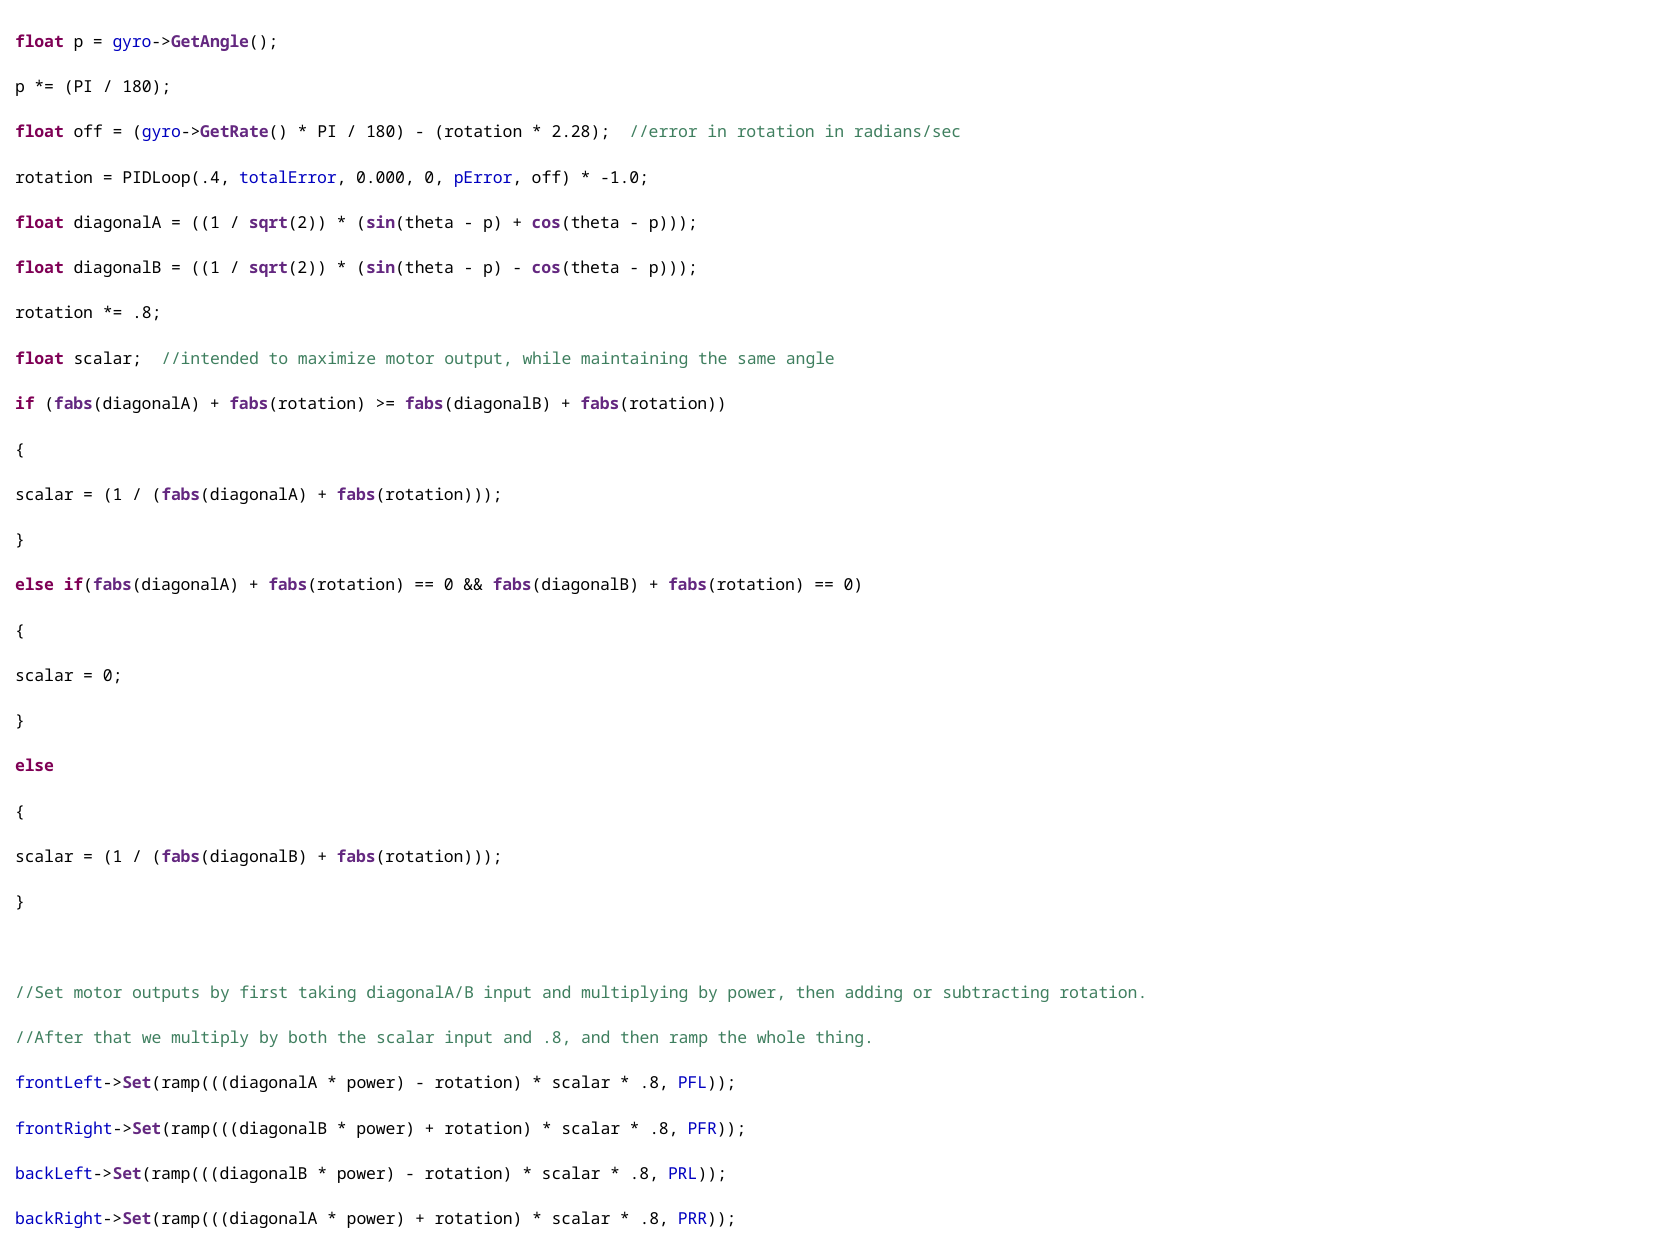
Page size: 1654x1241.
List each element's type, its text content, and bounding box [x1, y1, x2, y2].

list float p = gyro->GetAngle(); p *= (PI / 180); float off = (gyro->GetRate() * PI / 180) - (rotation * 2.28); //error in rotation in radians/sec rotation = PIDLoop(.4, totalError, 0.000, 0, pError, off) * -1.0; float diagonalA = ((1 / sqrt(2)) * (sin(theta - p) + cos(theta - p))); float diagonalB = ((1 / sqrt(2)) * (sin(theta - p) - cos(theta - p))); rotation *= .8; float scalar; //intended to maximize motor output, while maintaining the same angle if (fabs(diagonalA) + fabs(rotation) >= fabs(diagonalB) + fabs(rotation)) { scalar = (1 / (fabs(diagonalA) + fabs(rotation))); } else if(fabs(diagonalA) + fabs(rotation) == 0 && fabs(diagonalB) + fabs(rotation) == 0) { scalar = 0; } else { scalar = (1 / (fabs(diagonalB) + fabs(rotation))); } //Set motor outputs by first taking diagonalA/B input and multiplying by power, then adding or subtracting rotation. //After that we multiply by both the scalar input and .8, and then ramp the whole thing. frontLeft->Set(ramp(((diagonalA * power) - rotation) * scalar * .8, PFL)); frontRight->Set(ramp(((diagonalB * power) + rotation) * scalar * .8, PFR)); backLeft->Set(ramp(((diagonalB * power) - rotation) * scalar * .8, PRL)); backRight->Set(ramp(((diagonalA * power) + rotation) * scalar * .8, PRR)); [15, 30, 1636, 1231]
